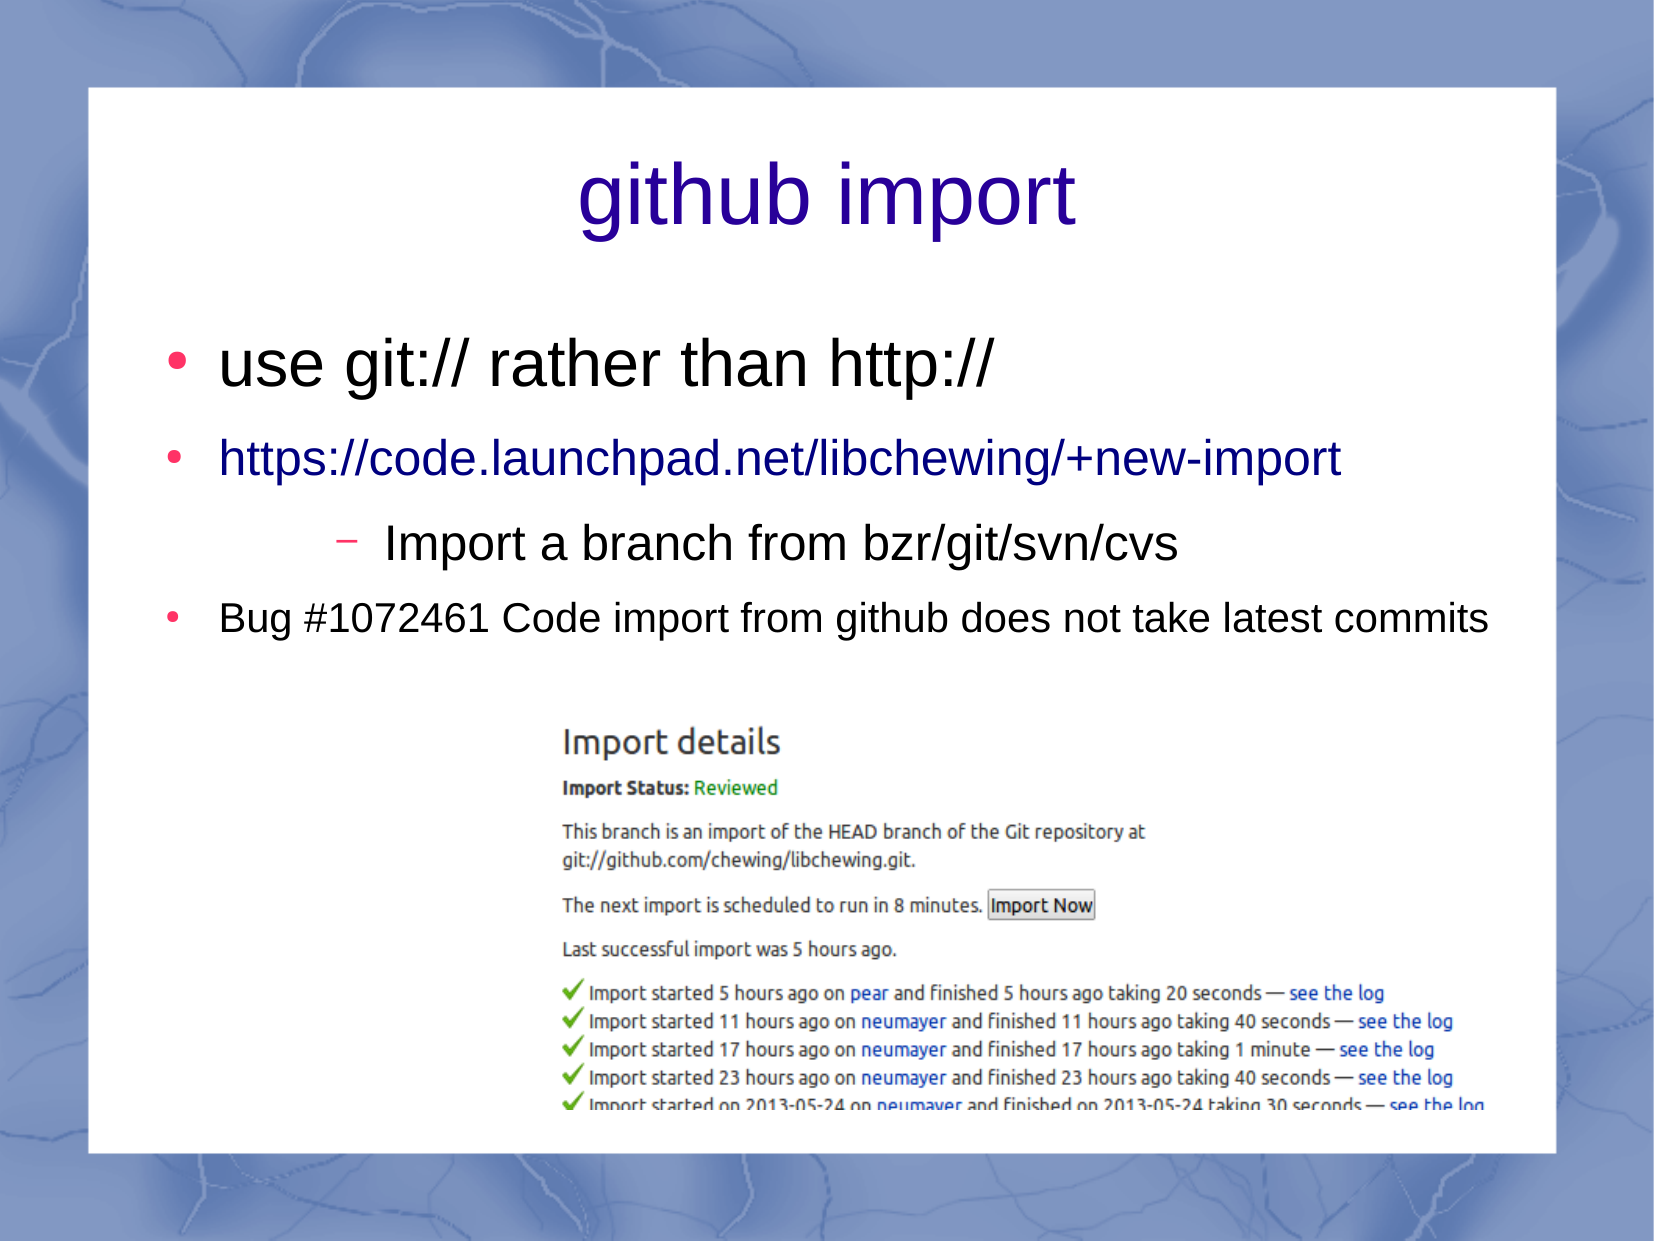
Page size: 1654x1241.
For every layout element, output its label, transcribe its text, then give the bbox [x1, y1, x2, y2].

title github import [118, 90, 1536, 298]
picture [0, 0, 1654, 1241]
list use git:// rather than http:// https://code.launchpad.net/libchewing/+new-import Import a branch from bzr/git/svn/cvs Bug #1072461 Code import from github does not take latest commits [147, 325, 1506, 1045]
